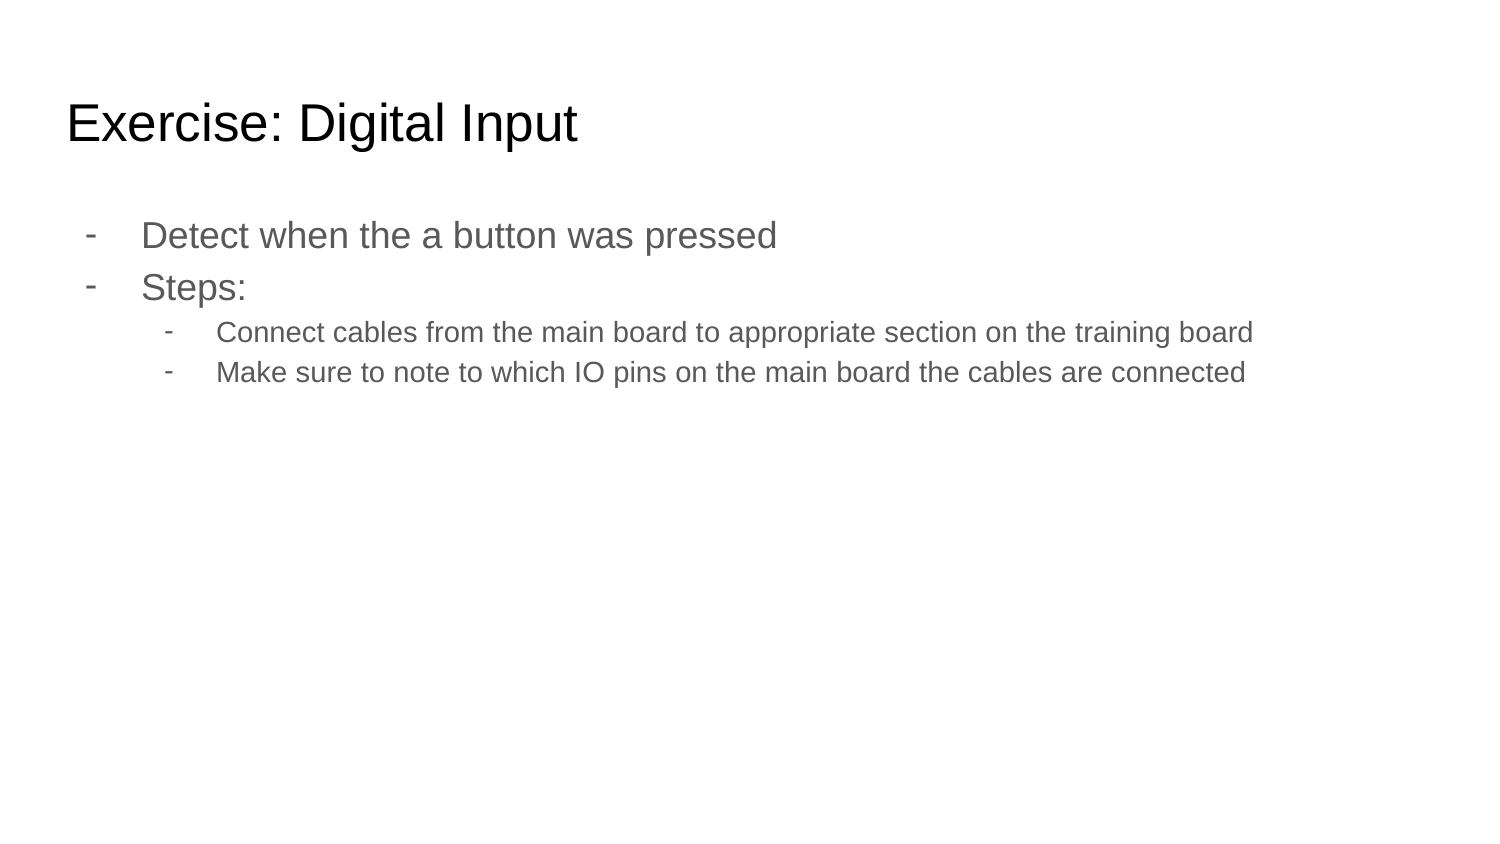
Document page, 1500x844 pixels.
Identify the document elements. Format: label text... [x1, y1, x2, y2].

title Exercise: Digital Input [51, 72, 1449, 167]
list Detect when the a button was pressed Steps: Connect cables from the main board to appropriate section on the training board Make sure to note to which IO pins on the main board the cables are connected [51, 189, 1449, 750]
